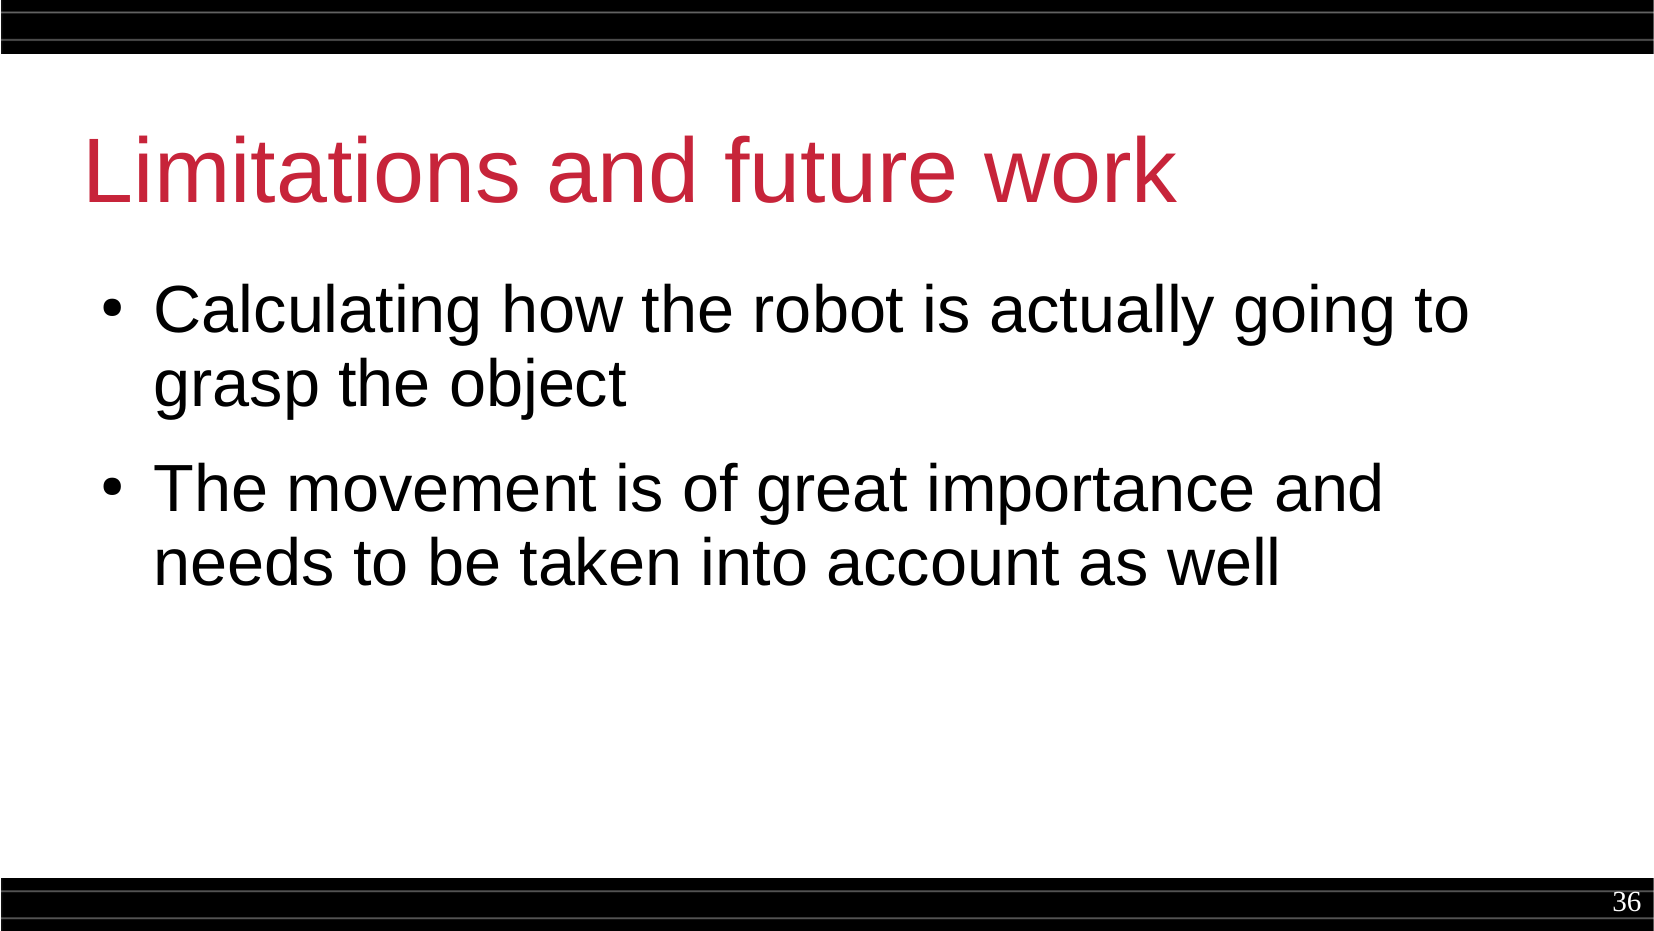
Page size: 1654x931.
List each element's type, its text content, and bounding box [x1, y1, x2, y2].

picture [1, 0, 1654, 54]
picture [1, 878, 1654, 931]
title Limitations and future work [82, 92, 1571, 249]
list Calculating how the robot is actually going to grasp the object The movement is of great importance and needs to be taken into account as well [82, 271, 1571, 758]
